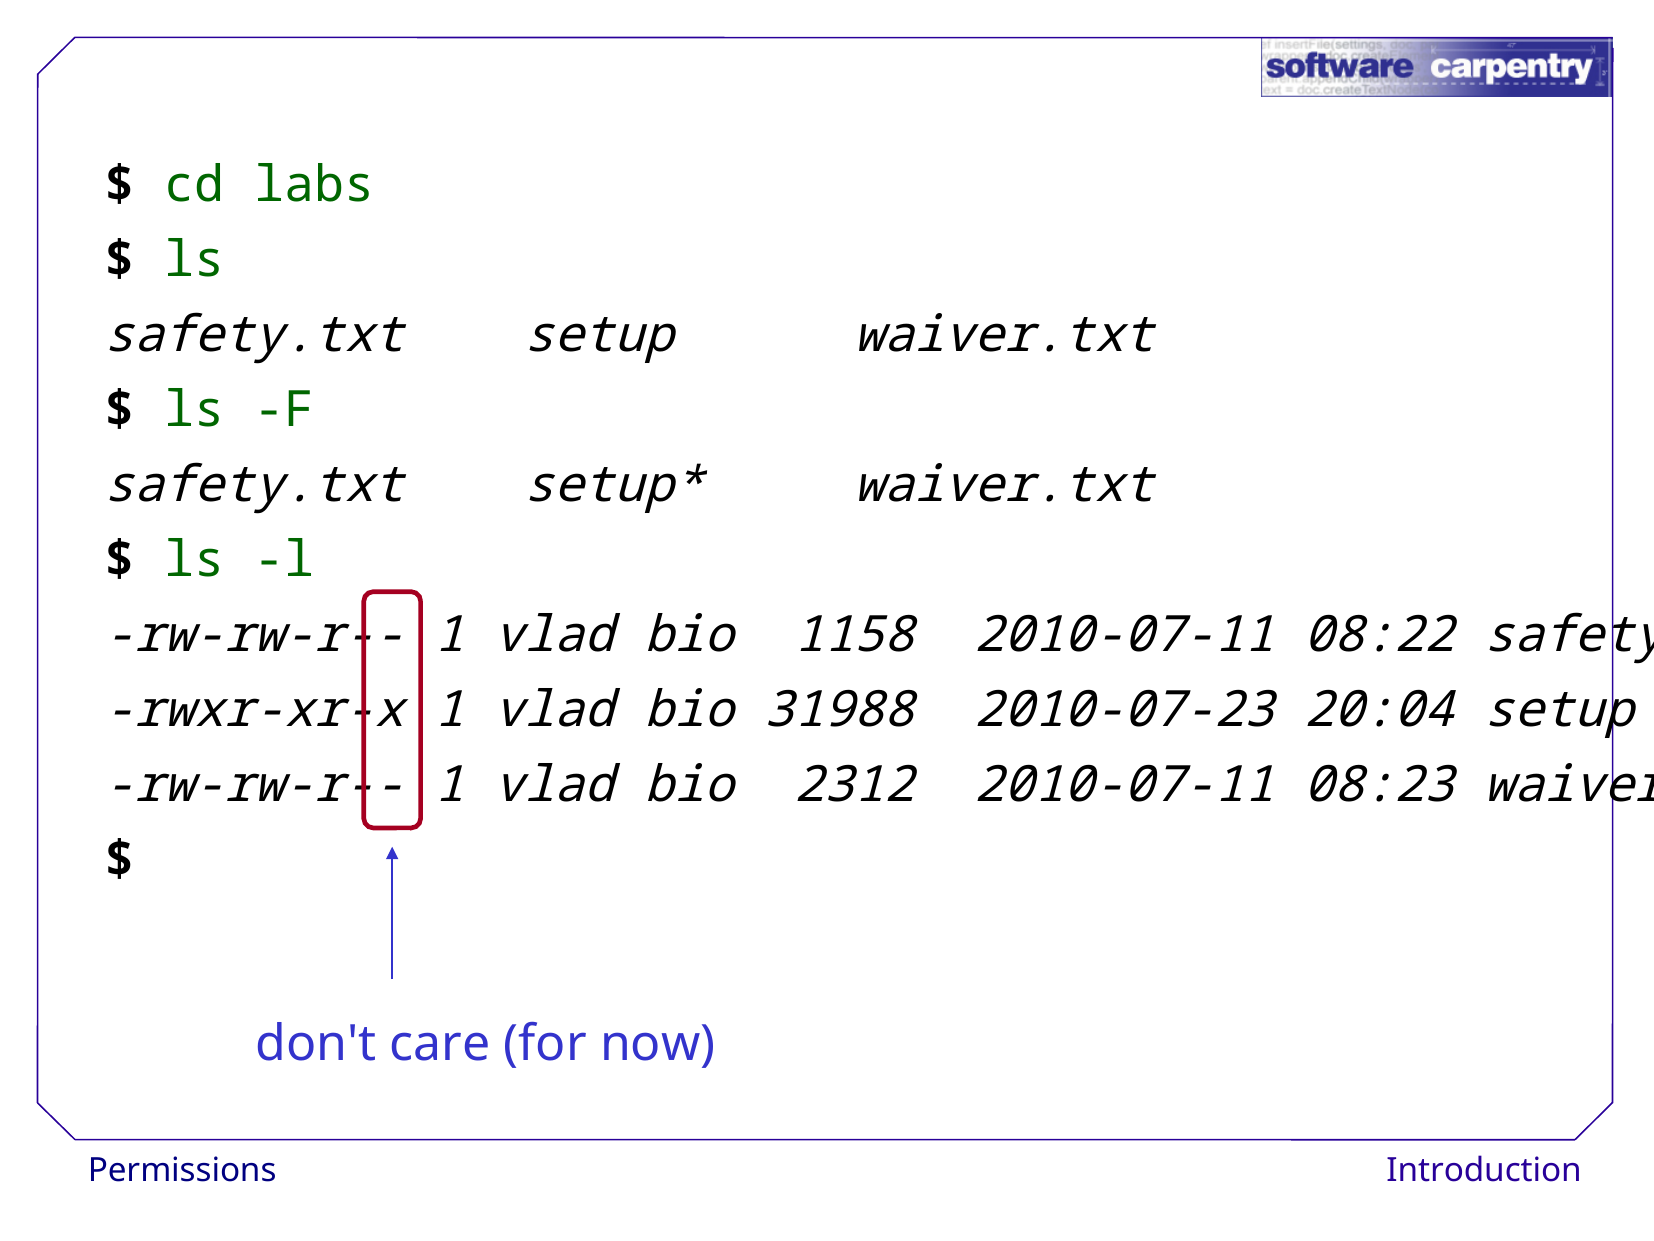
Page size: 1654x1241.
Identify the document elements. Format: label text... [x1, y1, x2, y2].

text_box $ cd labs $ ls safety.txt setup waiver.txt $ ls -F safety.txt setup* waiver.txt $ ls -l -rw-rw-r-- 1 vlad bio 1158 2010-07-11 08:22 safety.txt -rwxr-xr-x 1 vlad bio 31988 2010-07-23 20:04 setup -rw-rw-r-- 1 vlad bio 2312 2010-07-11 08:23 waiver.txt $ [89, 128, 1512, 1131]
text_box don't care (for now) [240, 988, 544, 1084]
picture [1261, 39, 1613, 97]
